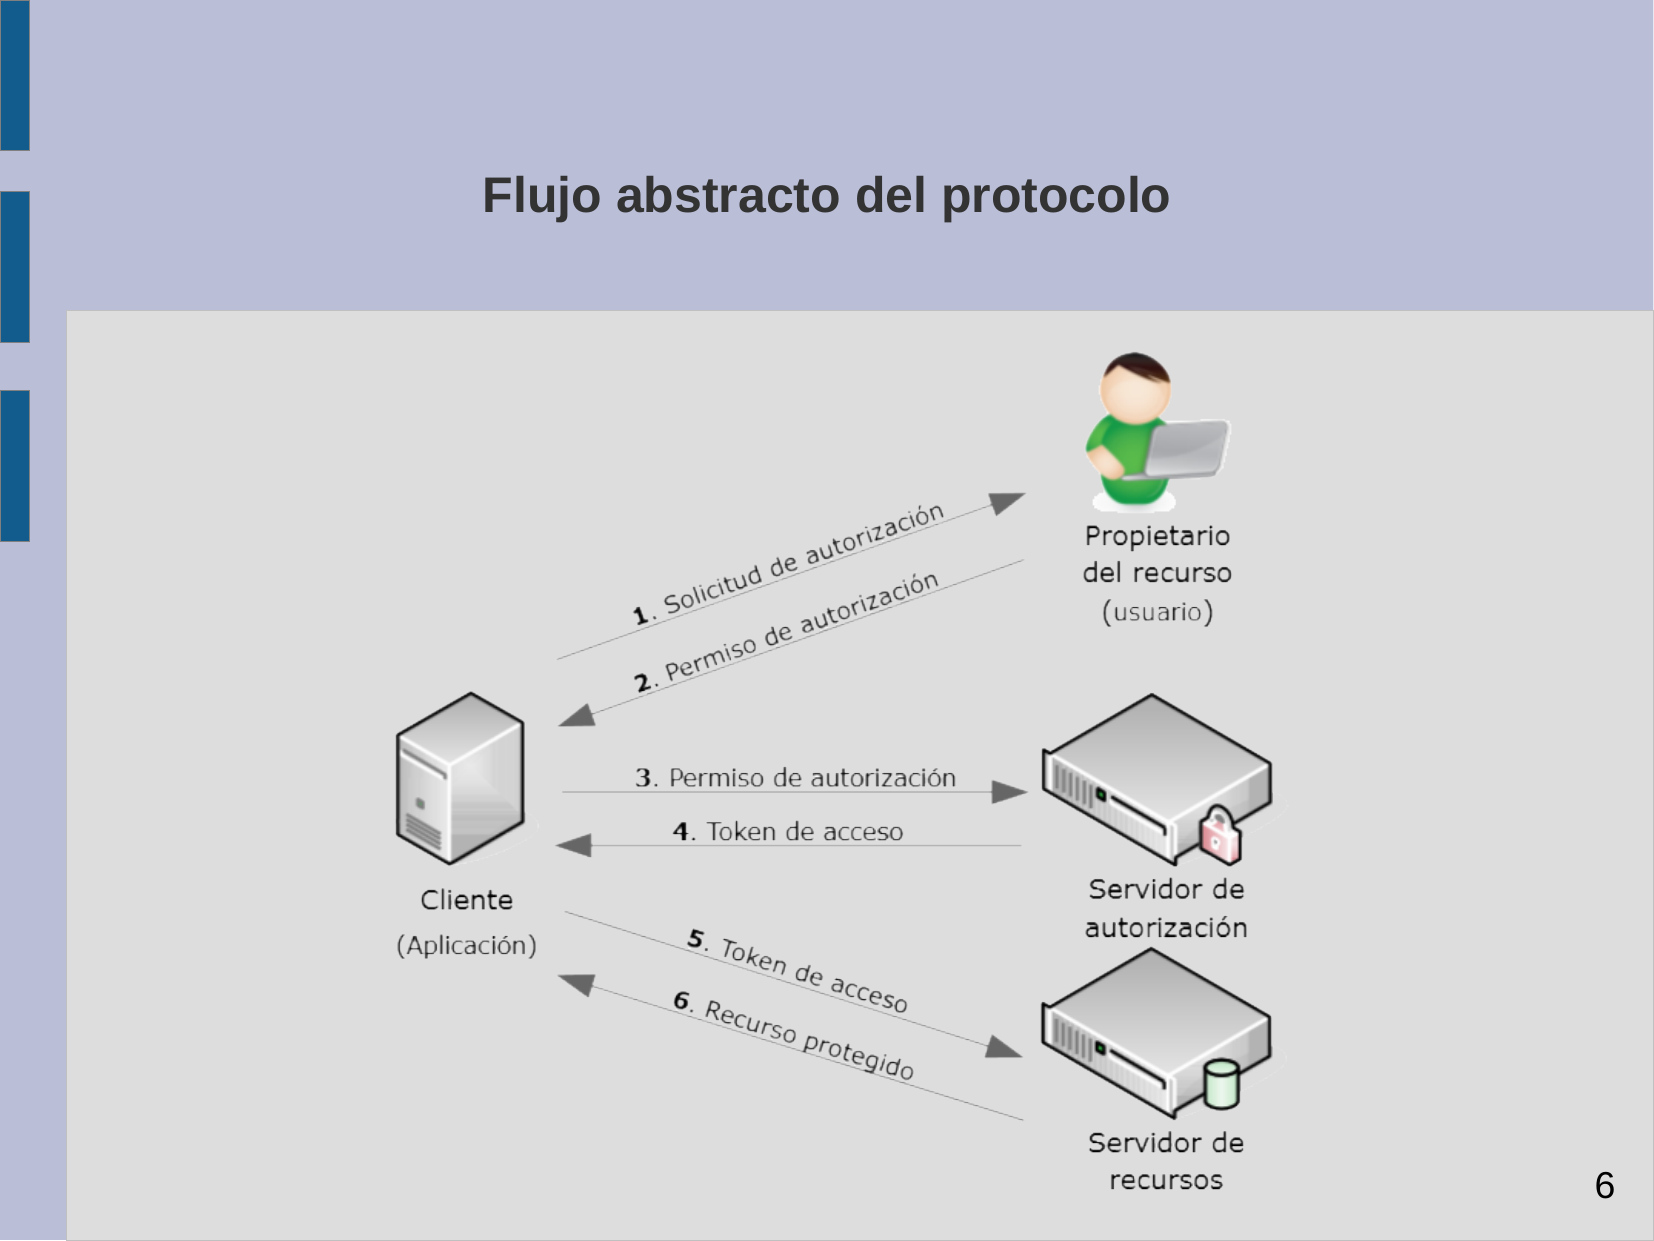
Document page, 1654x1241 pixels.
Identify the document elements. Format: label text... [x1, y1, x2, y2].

picture [336, 318, 1333, 1225]
text_box <número> [973, 1157, 1631, 1229]
title Flujo abstracto del protocolo [121, 91, 1534, 299]
